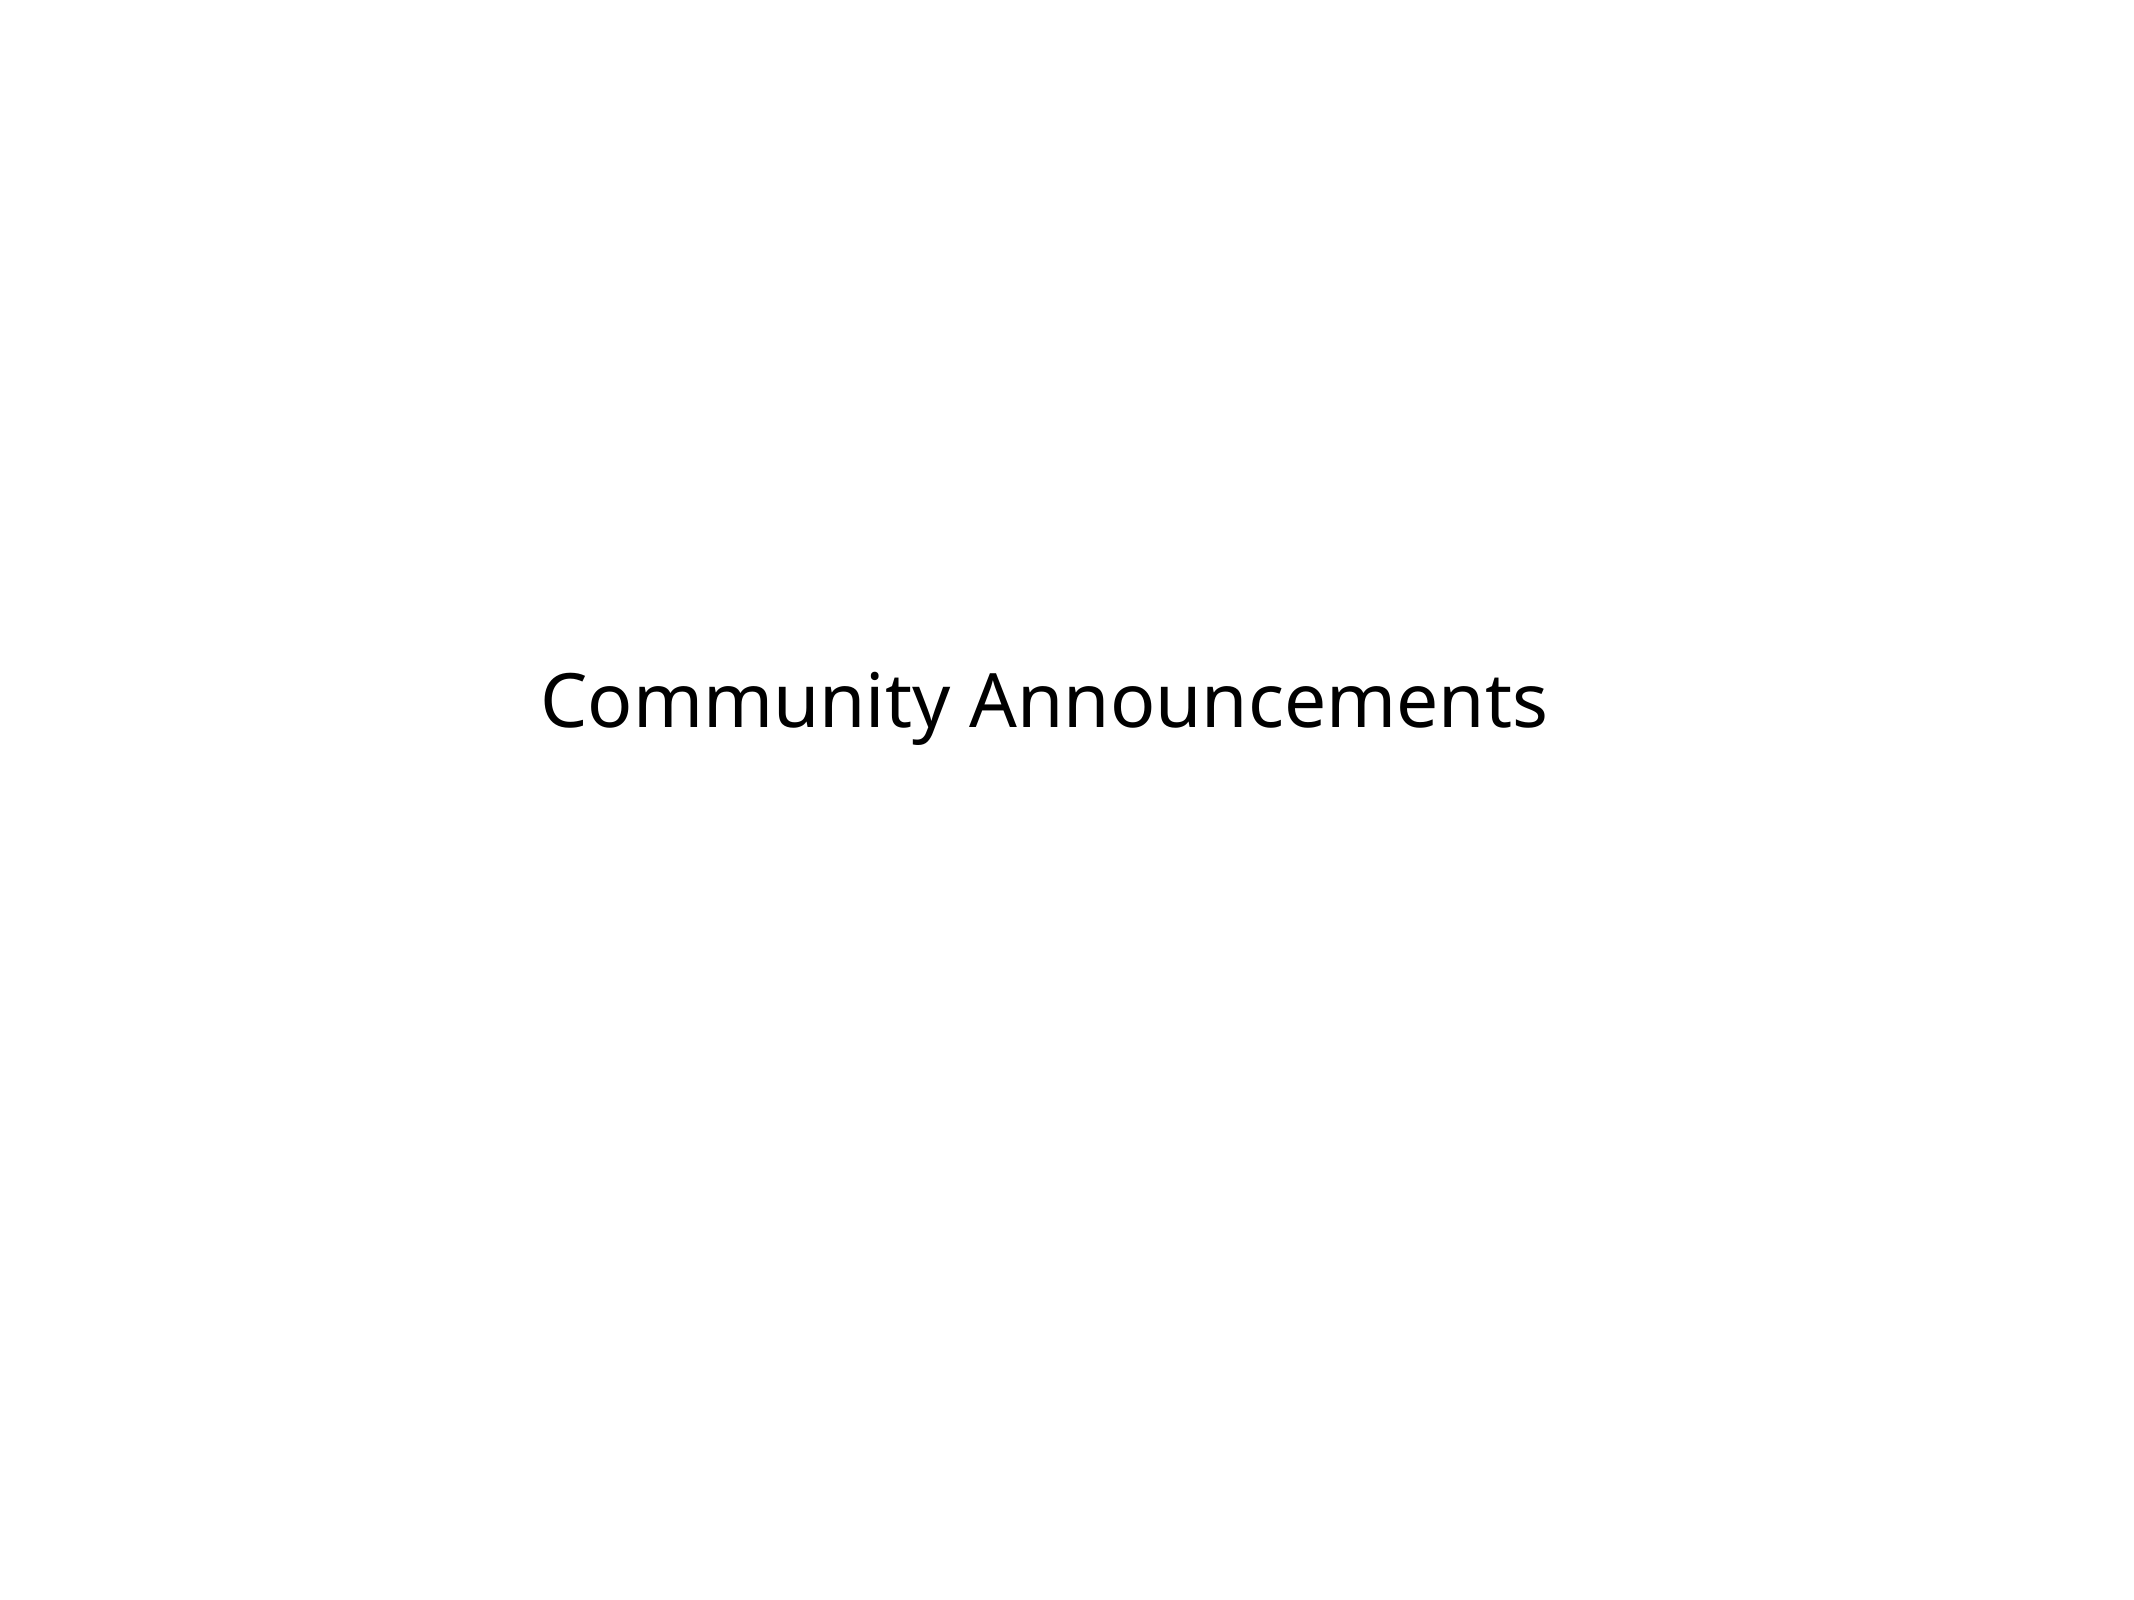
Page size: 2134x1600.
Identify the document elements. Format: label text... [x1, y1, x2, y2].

text_box Community Announcements [531, 643, 1557, 751]
